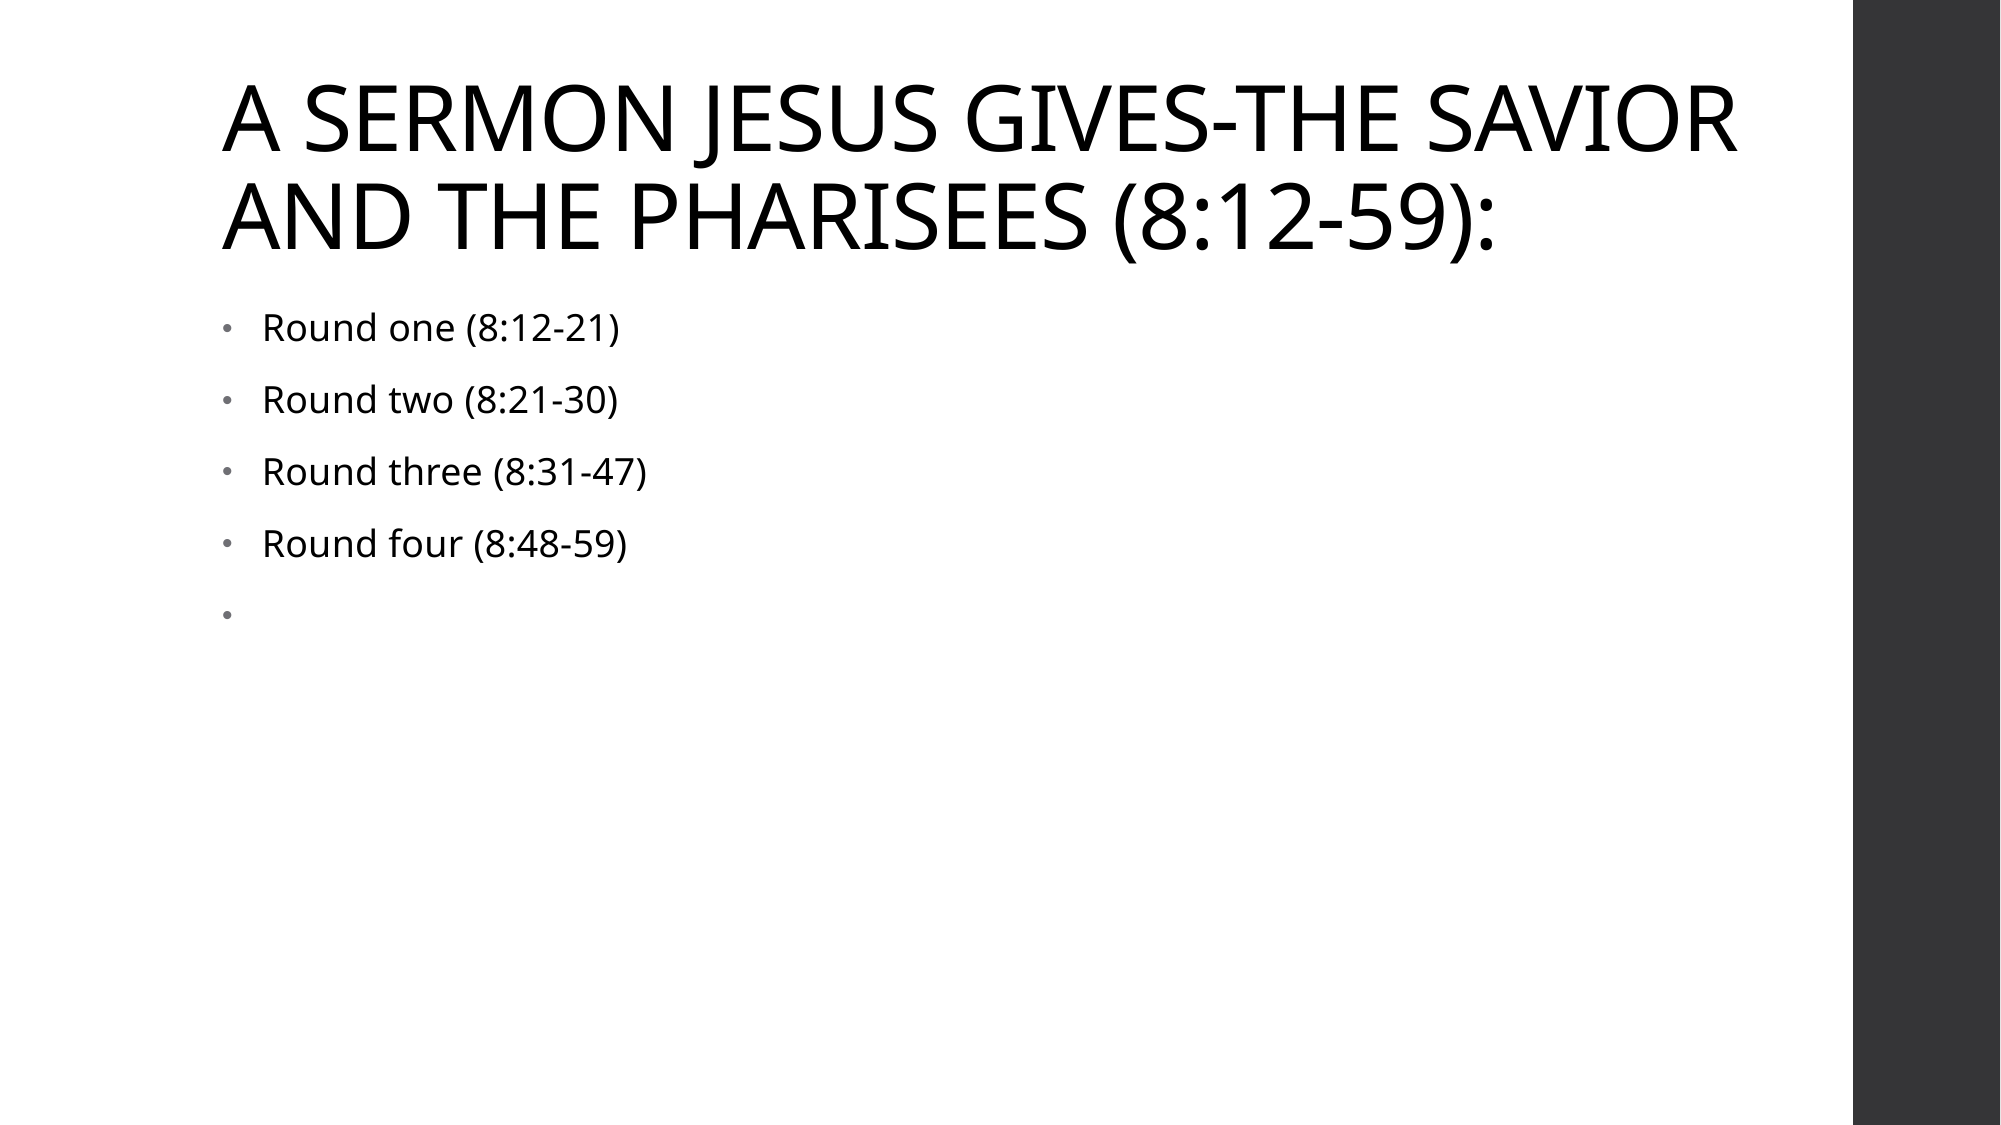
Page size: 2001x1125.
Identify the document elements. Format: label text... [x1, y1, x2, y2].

title A SERMON JESUS GIVES-THE SAVIOR AND THE PHARISEES (8:12-59): [206, 60, 1797, 278]
list Round one (8:12-21) Round two (8:21-30) Round three (8:31-47) Round four (8:48-59) [206, 299, 1617, 1014]
